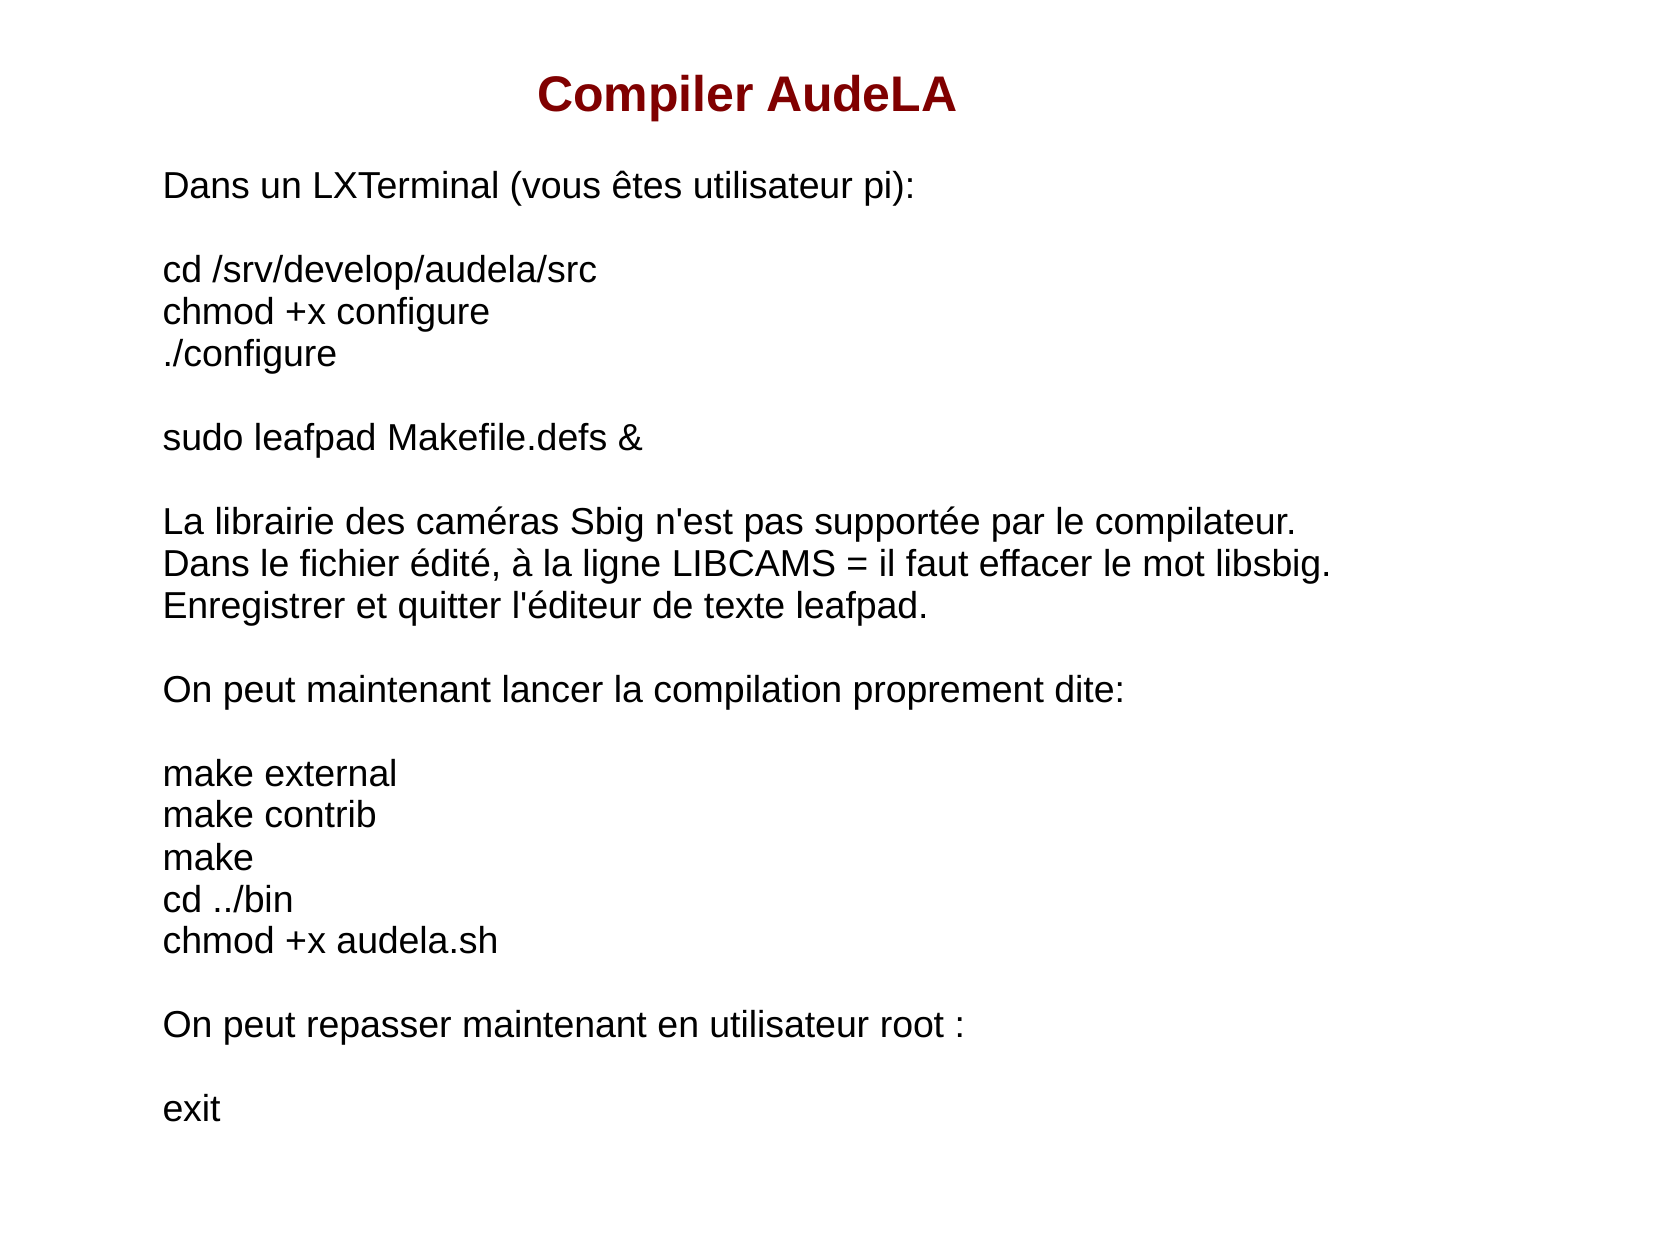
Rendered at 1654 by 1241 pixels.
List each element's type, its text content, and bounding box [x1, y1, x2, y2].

text_box Compiler AudeLA Dans un LXTerminal (vous êtes utilisateur pi): cd /srv/develop/audela/src chmod +x configure ./configure sudo leafpad Makefile.defs & La librairie des caméras Sbig n'est pas supportée par le compilateur. Dans le fichier édité, à la ligne LIBCAMS = il faut effacer le mot libsbig. Enregistrer et quitter l'éditeur de texte leafpad. On peut maintenant lancer la compilation proprement dite: make external make contrib make cd ../bin chmod +x audela.sh On peut repasser maintenant en utilisateur root : exit [147, 59, 1348, 1161]
